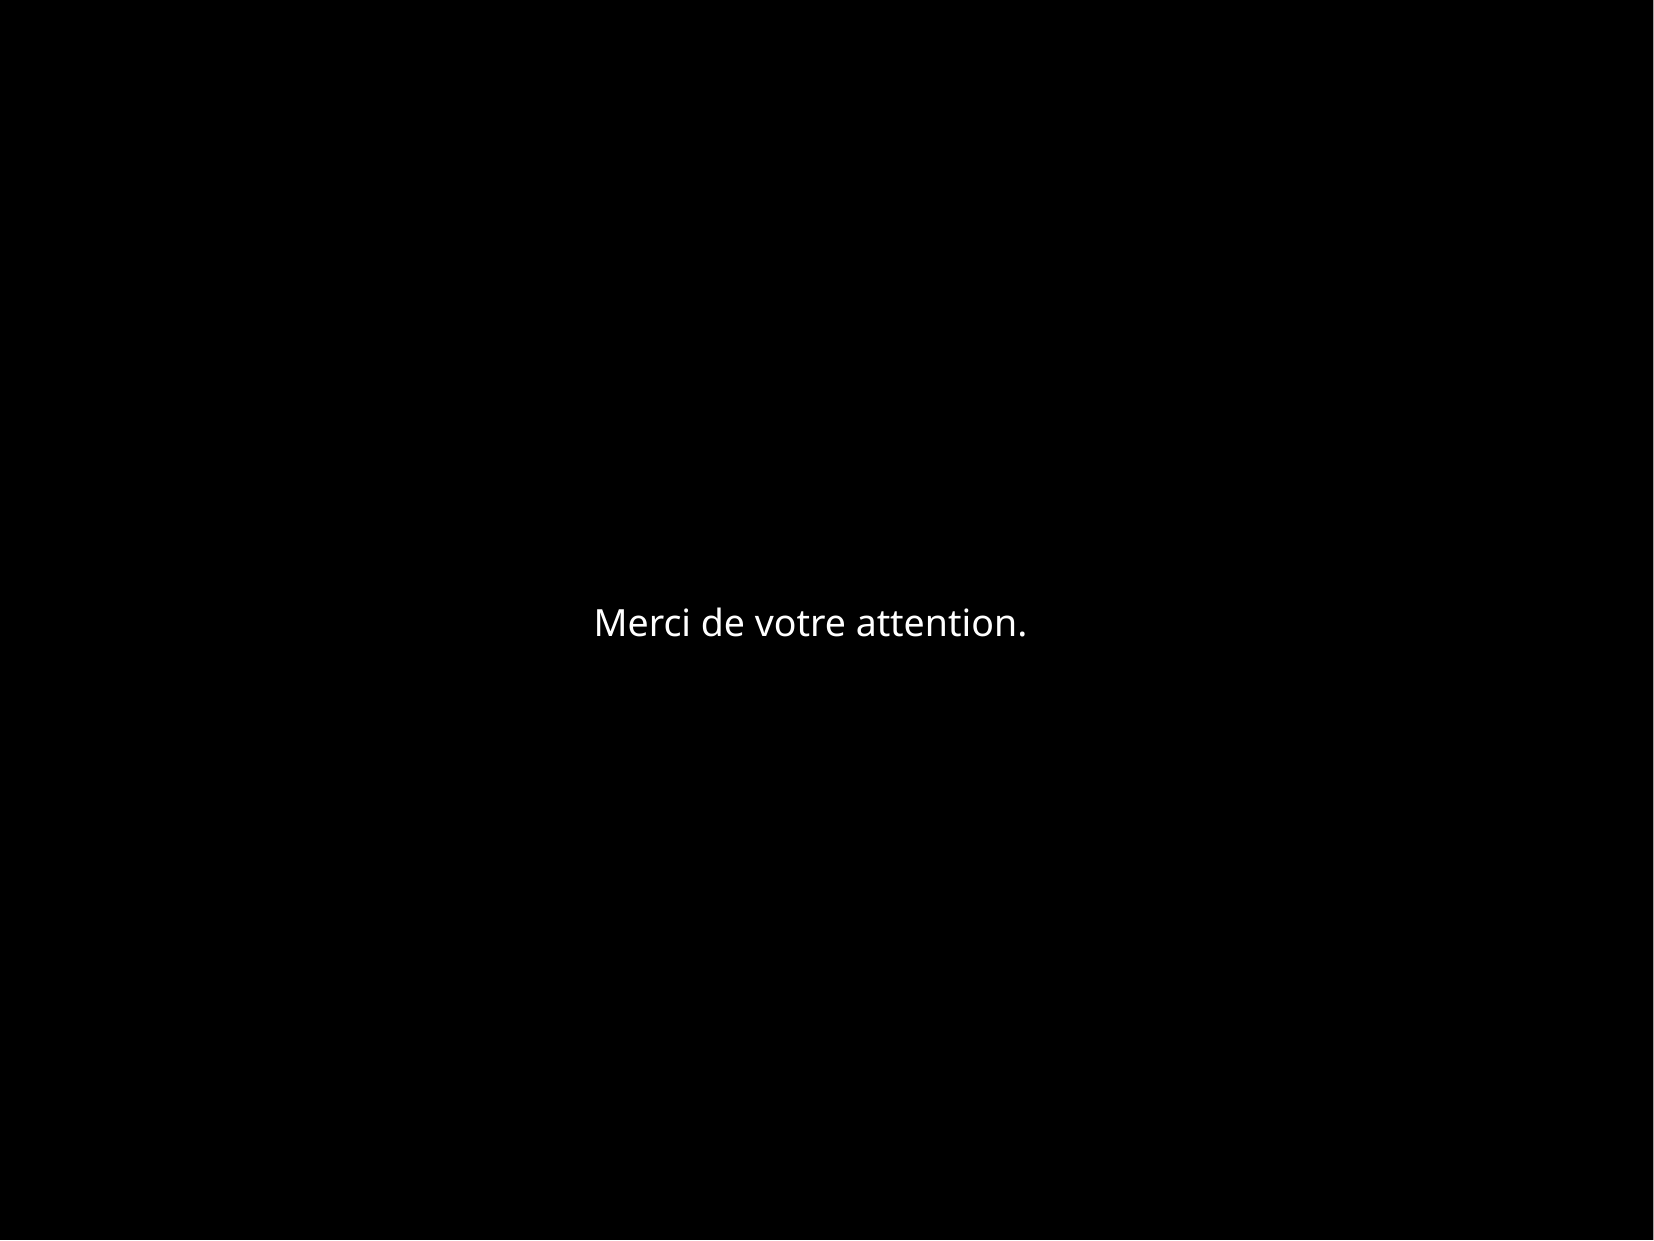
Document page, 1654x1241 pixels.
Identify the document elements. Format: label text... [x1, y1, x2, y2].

text_box Merci de votre attention. [578, 589, 1074, 648]
